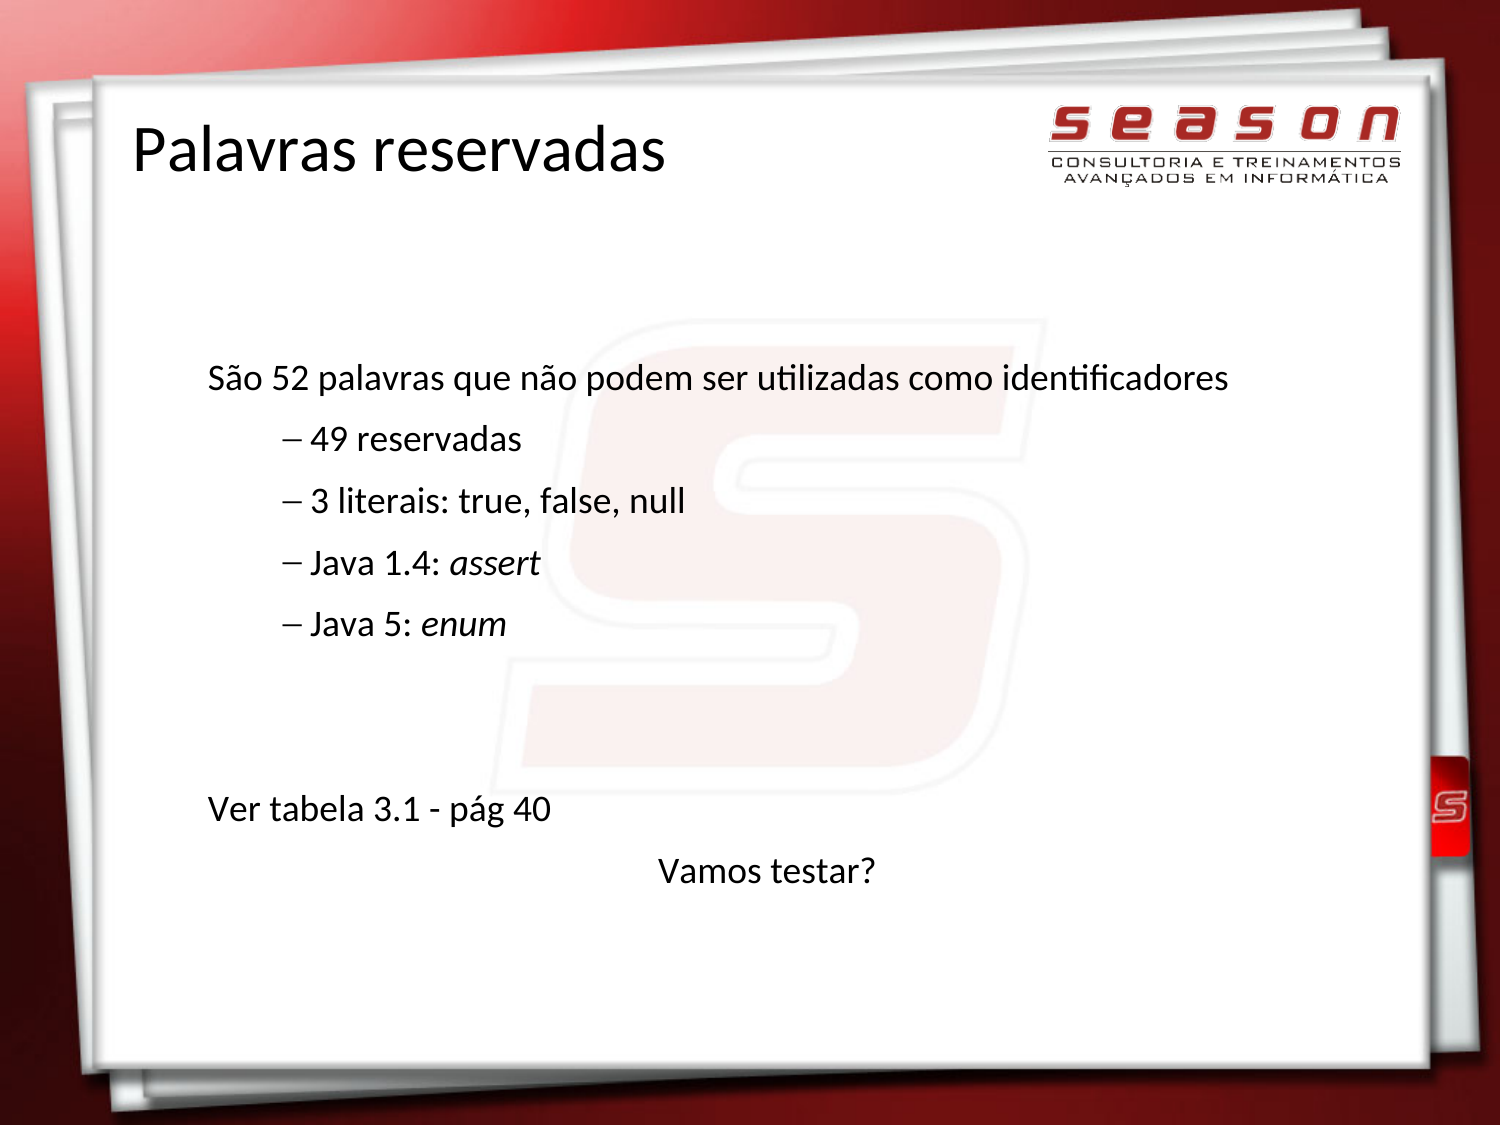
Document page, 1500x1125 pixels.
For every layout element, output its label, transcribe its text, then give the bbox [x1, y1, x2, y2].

title Palavras reservadas [118, 33, 1394, 257]
text_box São 52 palavras que não podem ser utilizadas como identificadores 49 reservadas 3 literais: true, false, null Java 1.4: assert Java 5: enum Ver tabela 3.1 - pág 40 Vamos testar? [207, 330, 1328, 914]
picture [0, 0, 1500, 1125]
